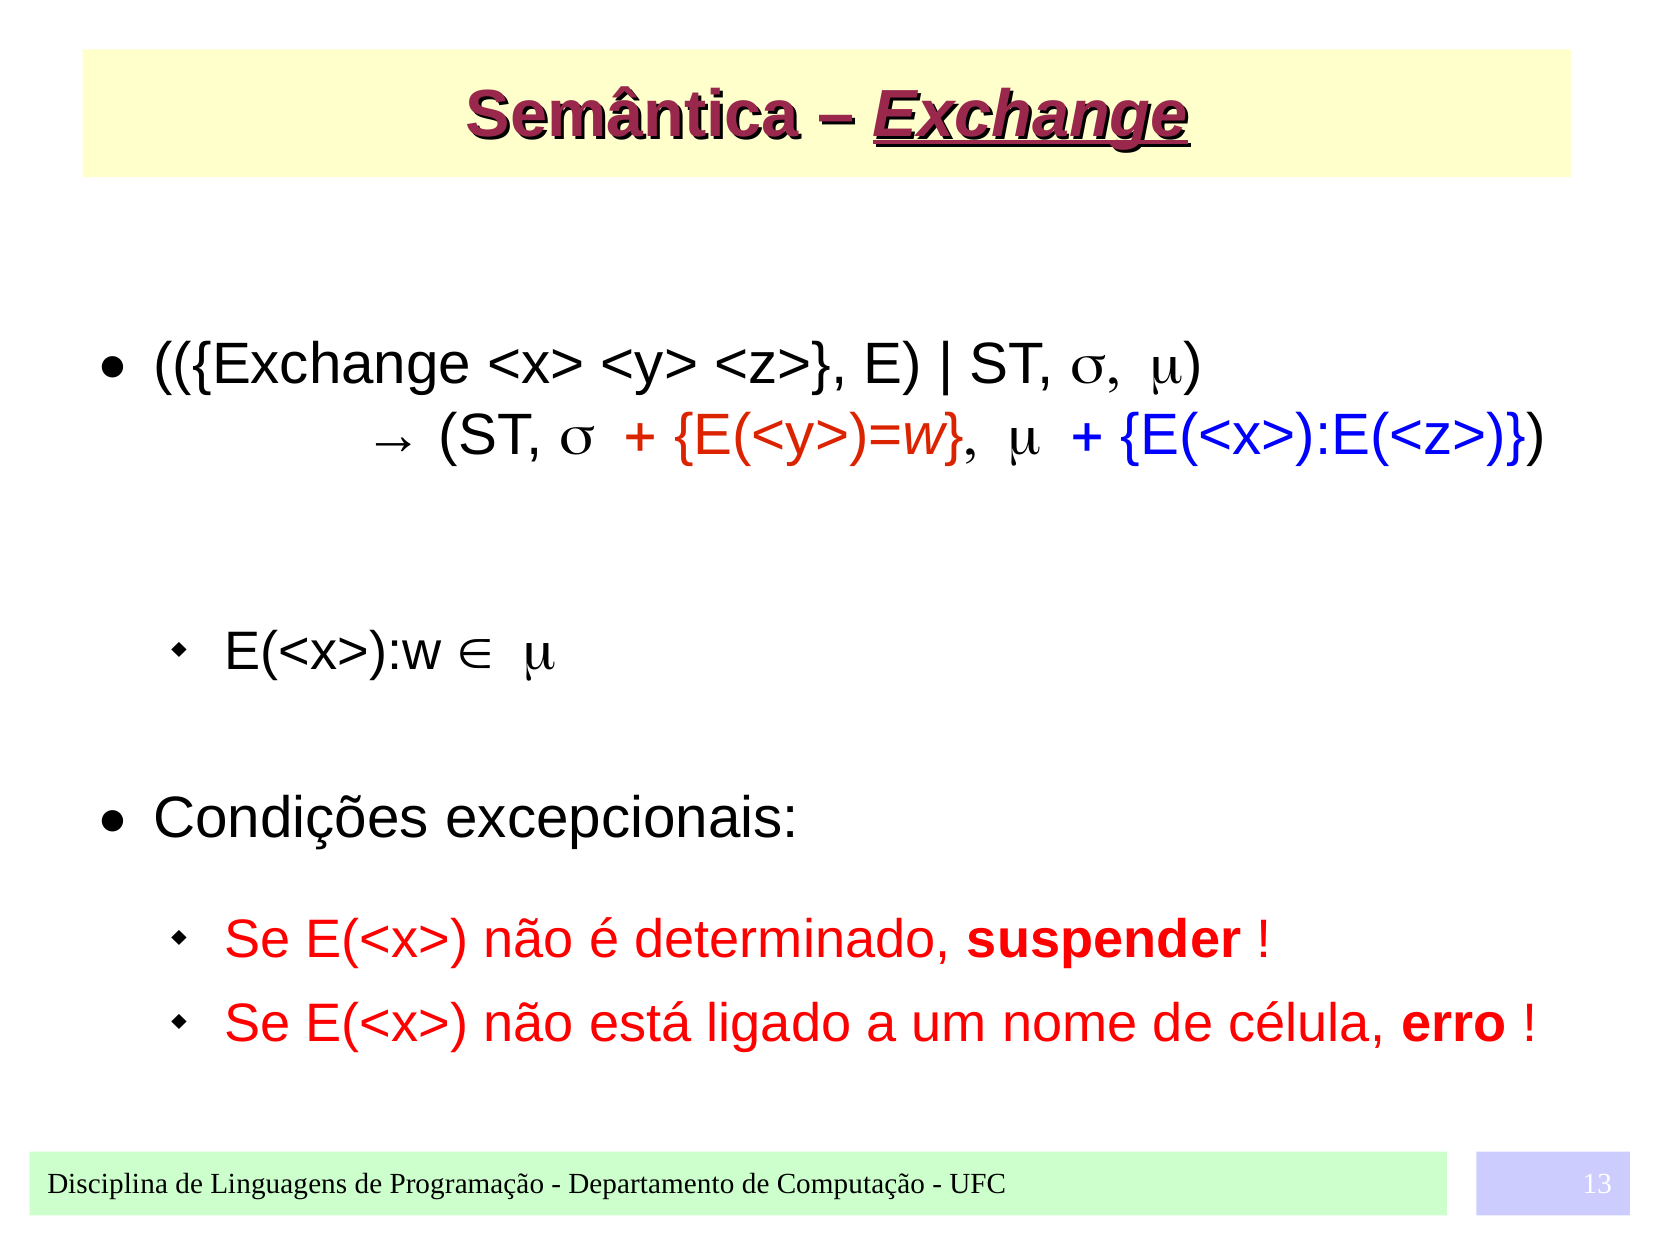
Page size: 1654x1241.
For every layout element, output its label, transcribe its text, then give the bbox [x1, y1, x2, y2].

list (({Exchange <x> <y> <z>}, E) | ST, , ) → (ST,  + {E(<y>)=w},  + {E(<x>):E(<z>)}) E(<x>):w   Condições excepcionais: Se E(<x>) não é determinado, suspender ! Se E(<x>) não está ligado a um nome de célula, erro ! [82, 206, 1571, 1137]
title Semântica – Exchange [82, 49, 1571, 178]
